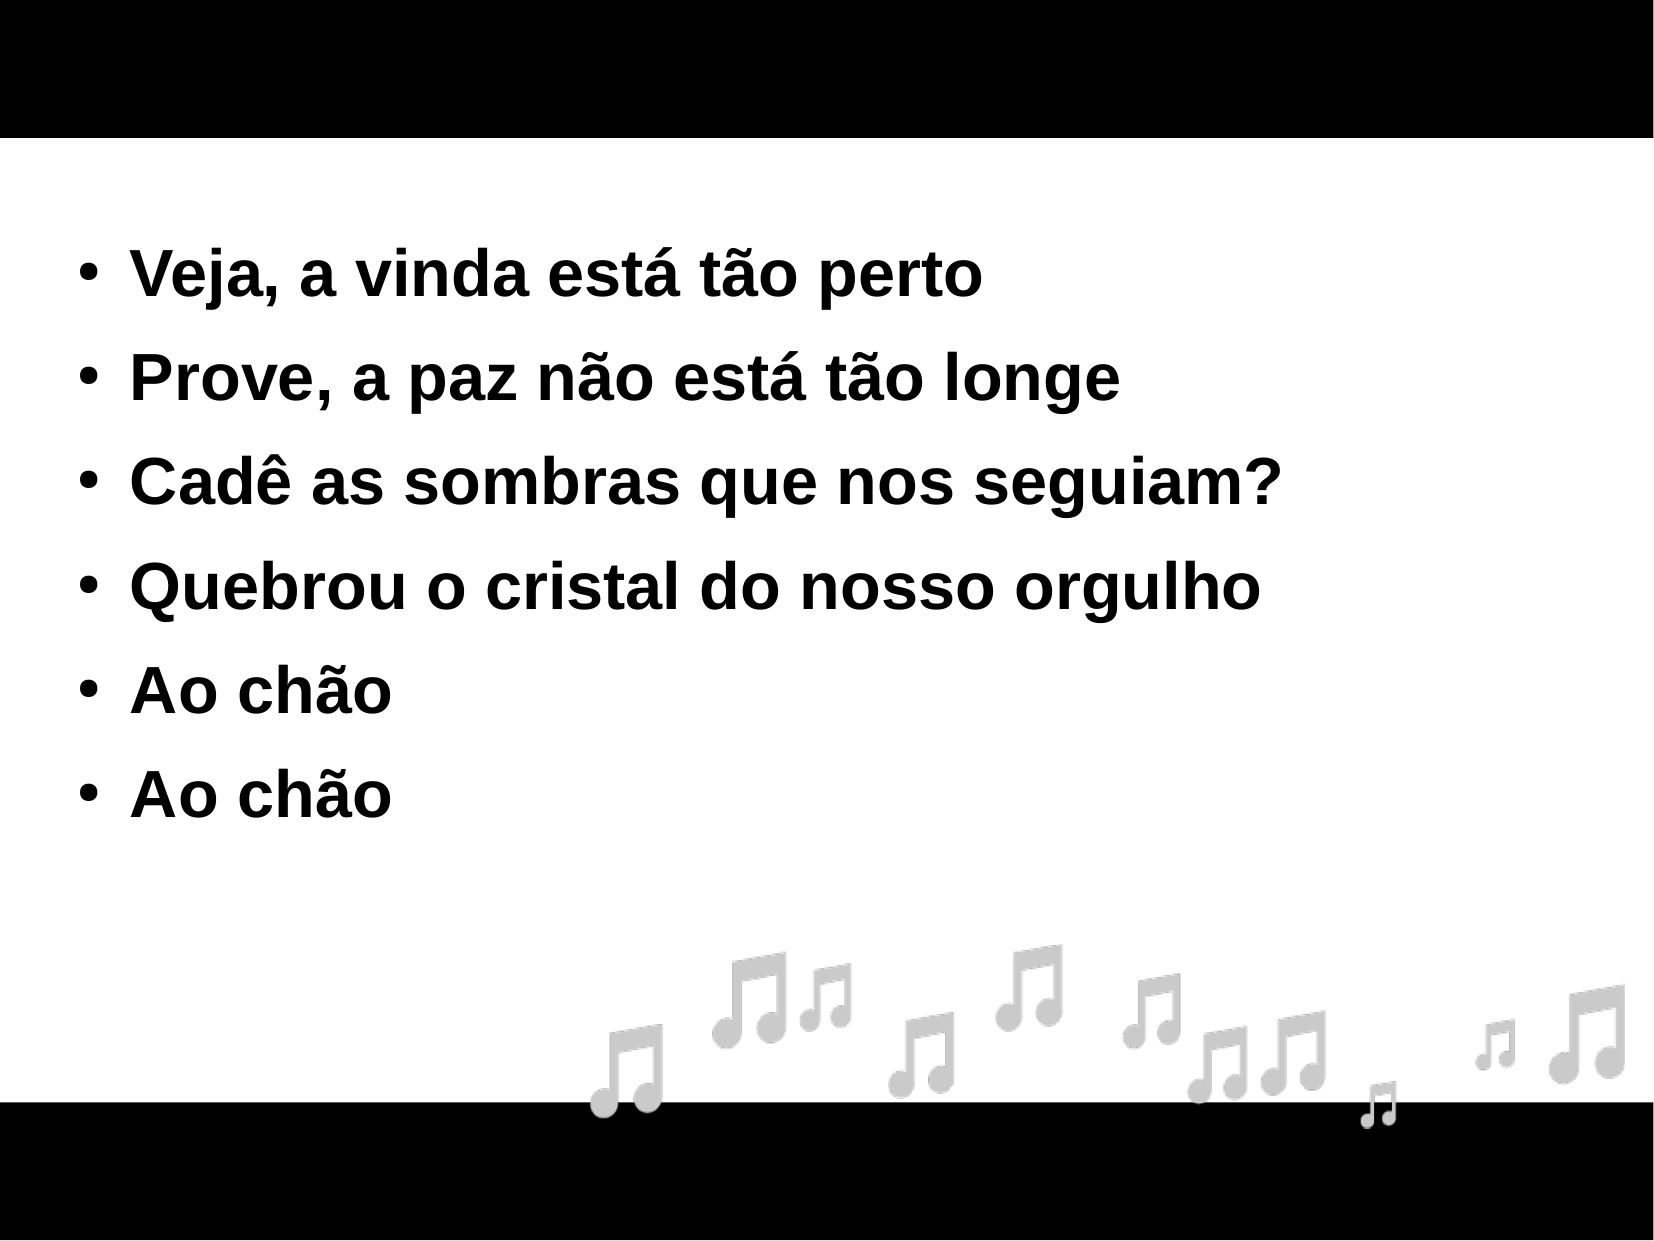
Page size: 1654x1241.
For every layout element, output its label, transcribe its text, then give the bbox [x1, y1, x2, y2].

list Veja, a vinda está tão perto Prove, a paz não está tão longe Cadê as sombras que nos seguiam? Quebrou o cristal do nosso orgulho Ao chão Ao chão [59, 236, 1595, 1024]
